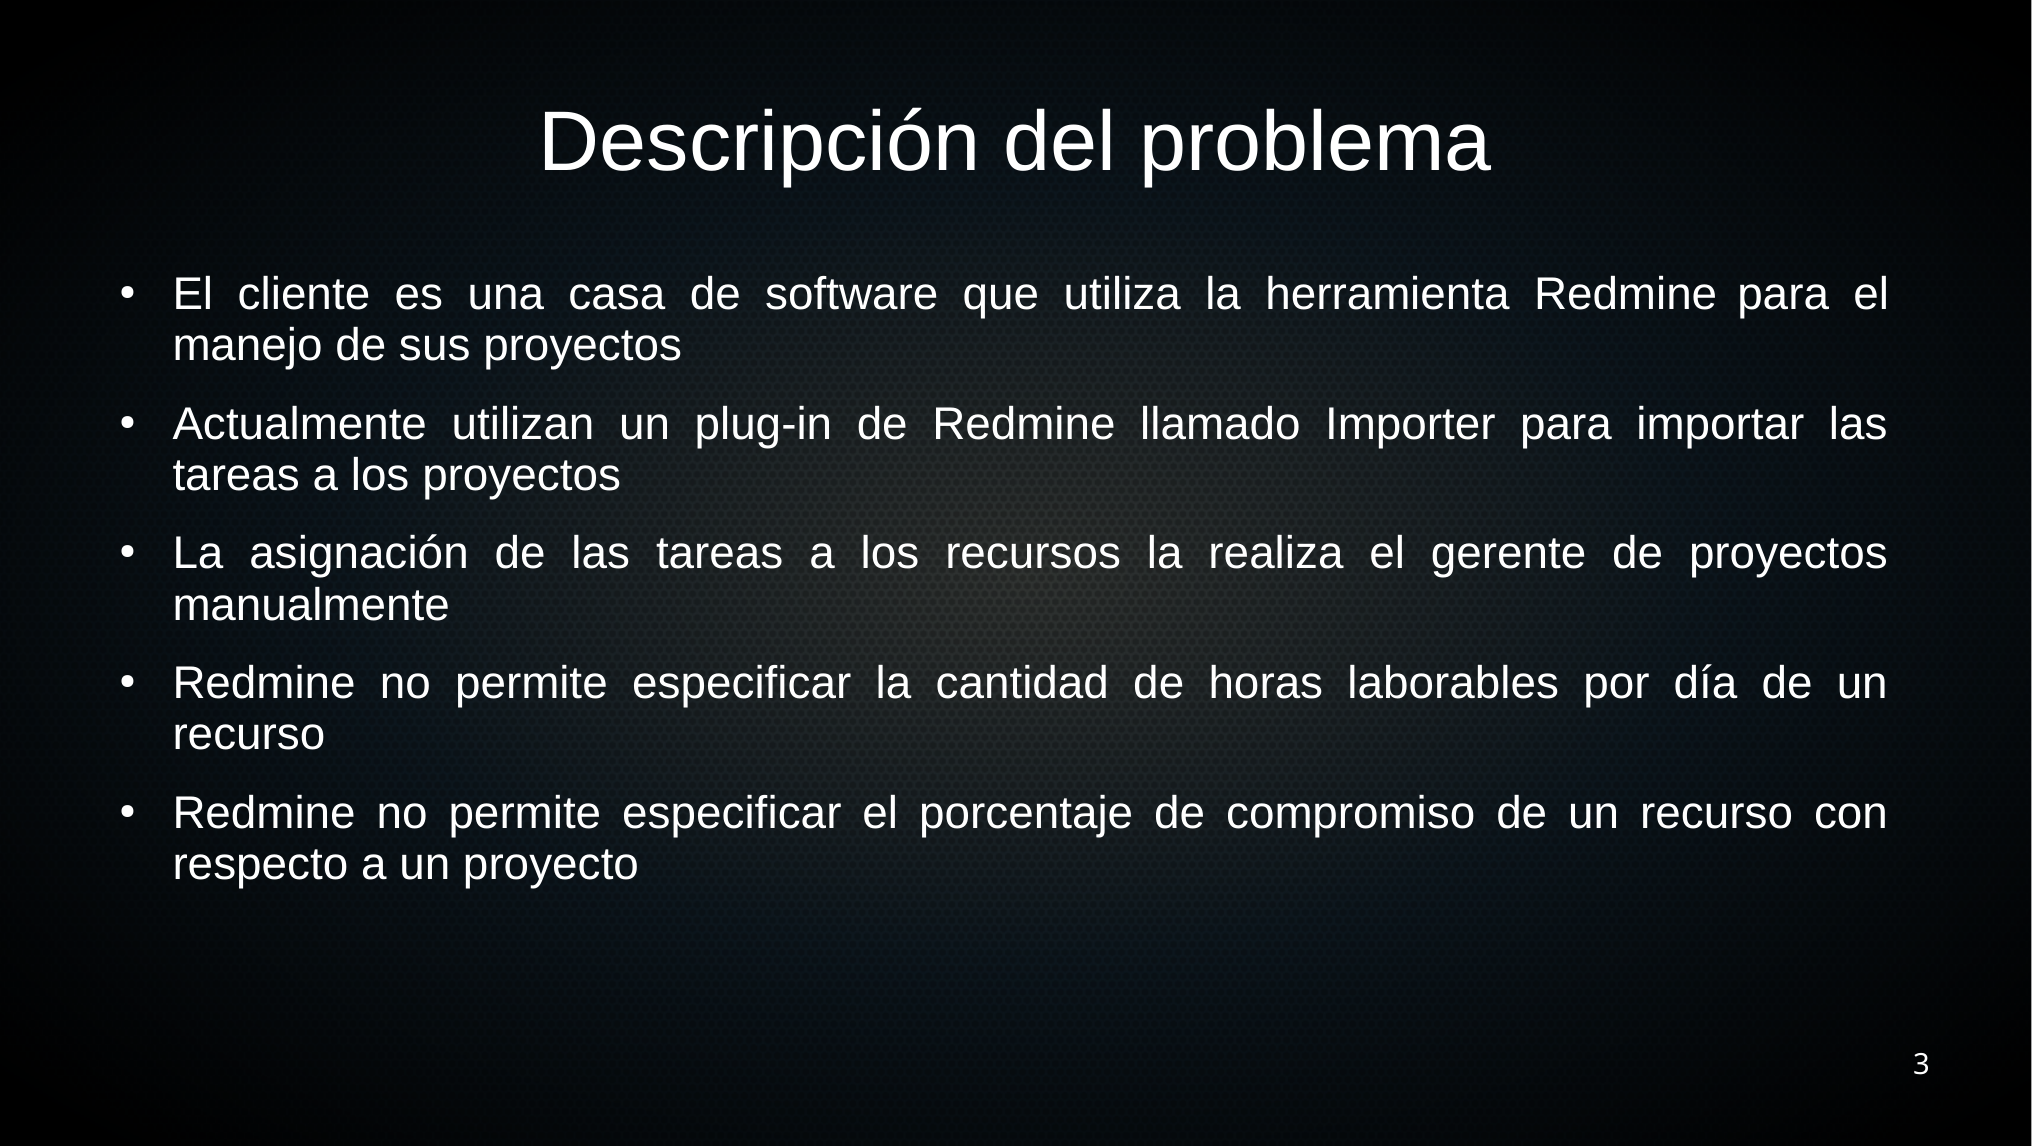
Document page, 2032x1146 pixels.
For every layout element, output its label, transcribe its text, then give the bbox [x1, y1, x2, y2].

list El cliente es una casa de software que utiliza la herramienta Redmine para el manejo de sus proyectos Actualmente utilizan un plug-in de Redmine llamado Importer para importar las tareas a los proyectos La asignación de las tareas a los recursos la realiza el gerente de proyectos manualmente Redmine no permite especificar la cantidad de horas laborables por día de un recurso Redmine no permite especificar el porcentaje de compromiso de un recurso con respecto a un proyecto [101, 268, 1890, 933]
picture [0, 0, 2032, 1146]
title Descripción del problema [101, 45, 1930, 237]
